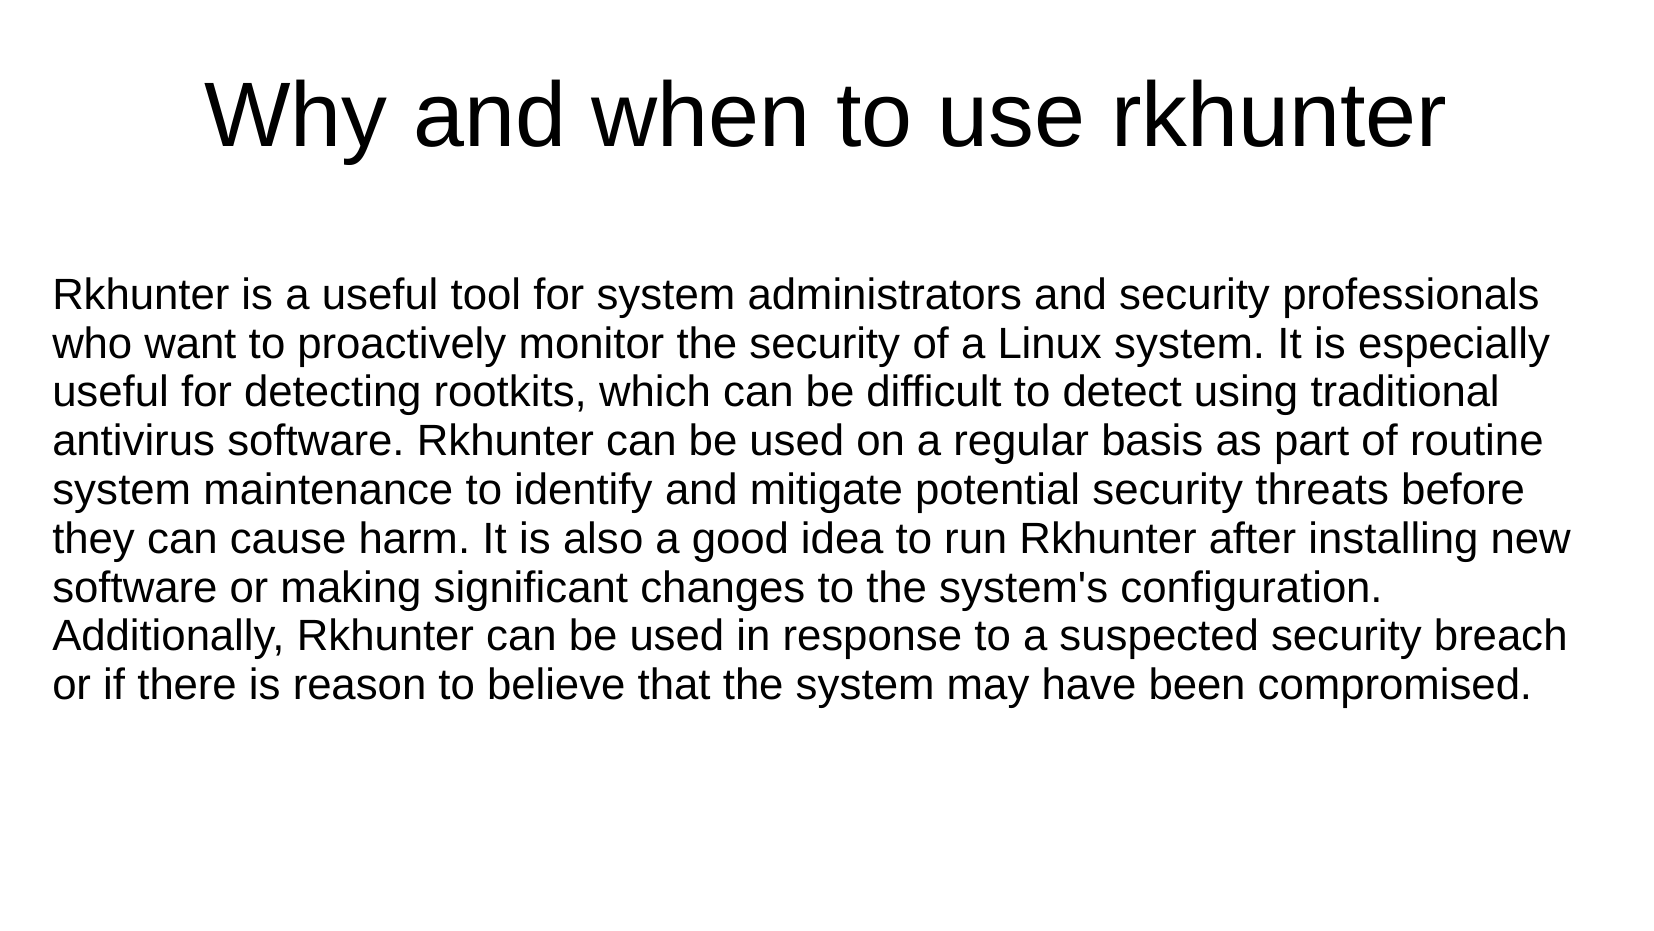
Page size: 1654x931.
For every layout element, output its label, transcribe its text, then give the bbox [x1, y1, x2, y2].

title Why and when to use rkhunter [82, 37, 1571, 193]
text_box Rkhunter is a useful tool for system administrators and security professionals who want to proactively monitor the security of a Linux system. It is especially useful for detecting rootkits, which can be difficult to detect using traditional antivirus software. Rkhunter can be used on a regular basis as part of routine system maintenance to identify and mitigate potential security threats before they can cause harm. It is also a good idea to run Rkhunter after installing new software or making significant changes to the system's configuration. Additionally, Rkhunter can be used in response to a suspected security breach or if there is reason to believe that the system may have been compromised. [37, 262, 1613, 906]
